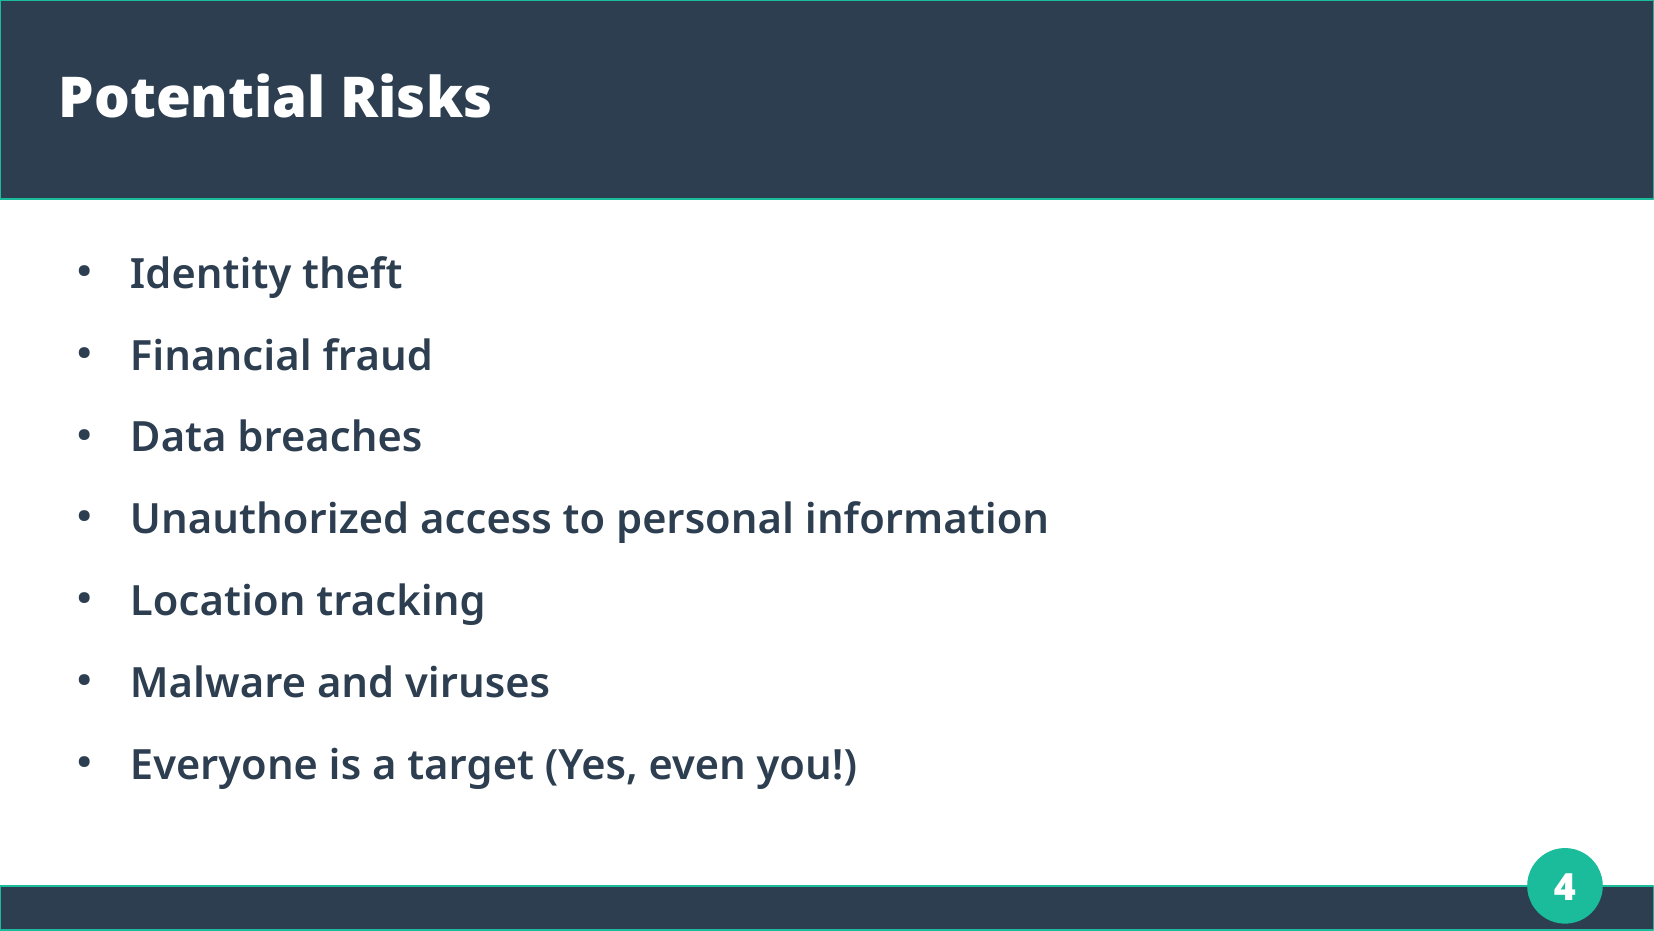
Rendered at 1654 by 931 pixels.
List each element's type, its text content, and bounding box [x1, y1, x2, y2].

title Potential Risks [59, 37, 1595, 156]
list Identity theft Financial fraud Data breaches Unauthorized access to personal information Location tracking Malware and viruses Everyone is a target (Yes, even you!) [59, 243, 1595, 864]
